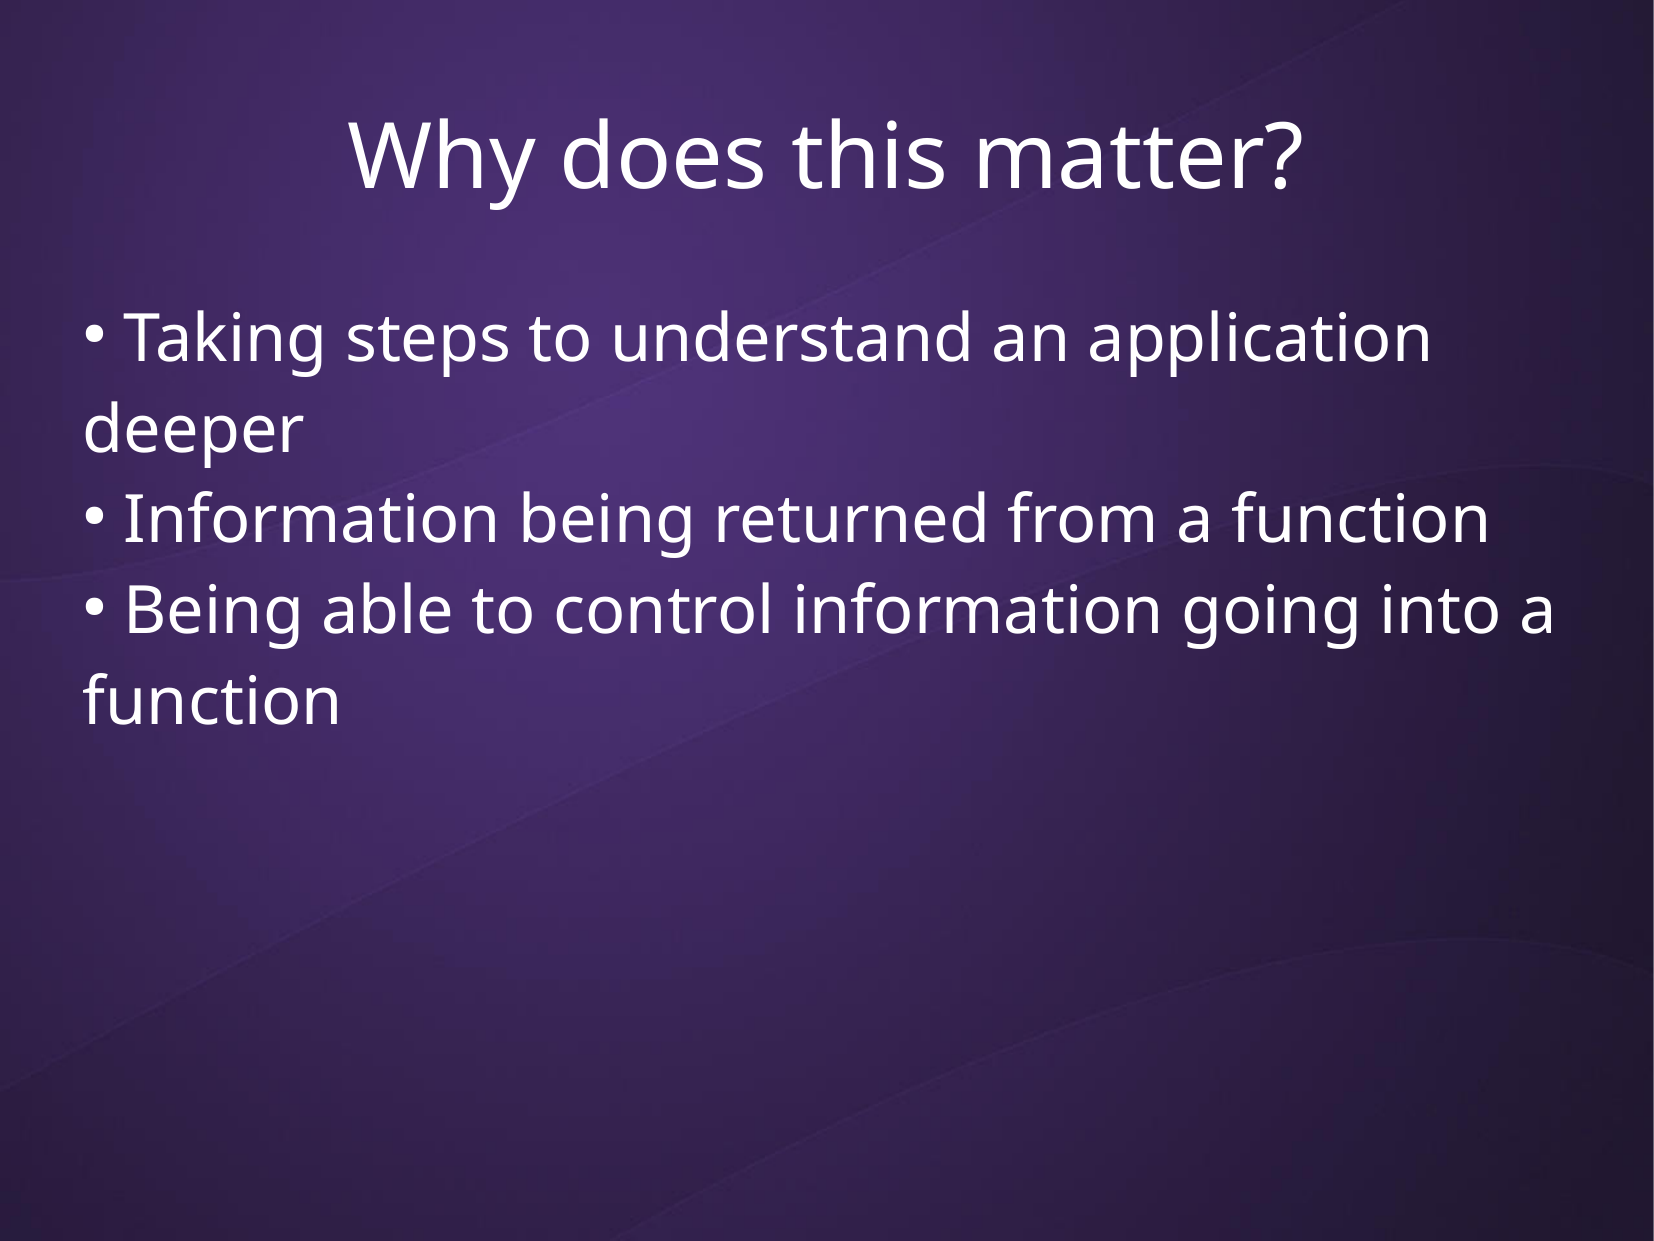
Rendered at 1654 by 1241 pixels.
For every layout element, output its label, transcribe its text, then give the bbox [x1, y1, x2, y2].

subtitle Taking steps to understand an application deeper Information being returned from a function Being able to control information going into a function [82, 290, 1571, 1010]
title Why does this matter? [82, 49, 1571, 257]
picture [0, 0, 1654, 1241]
